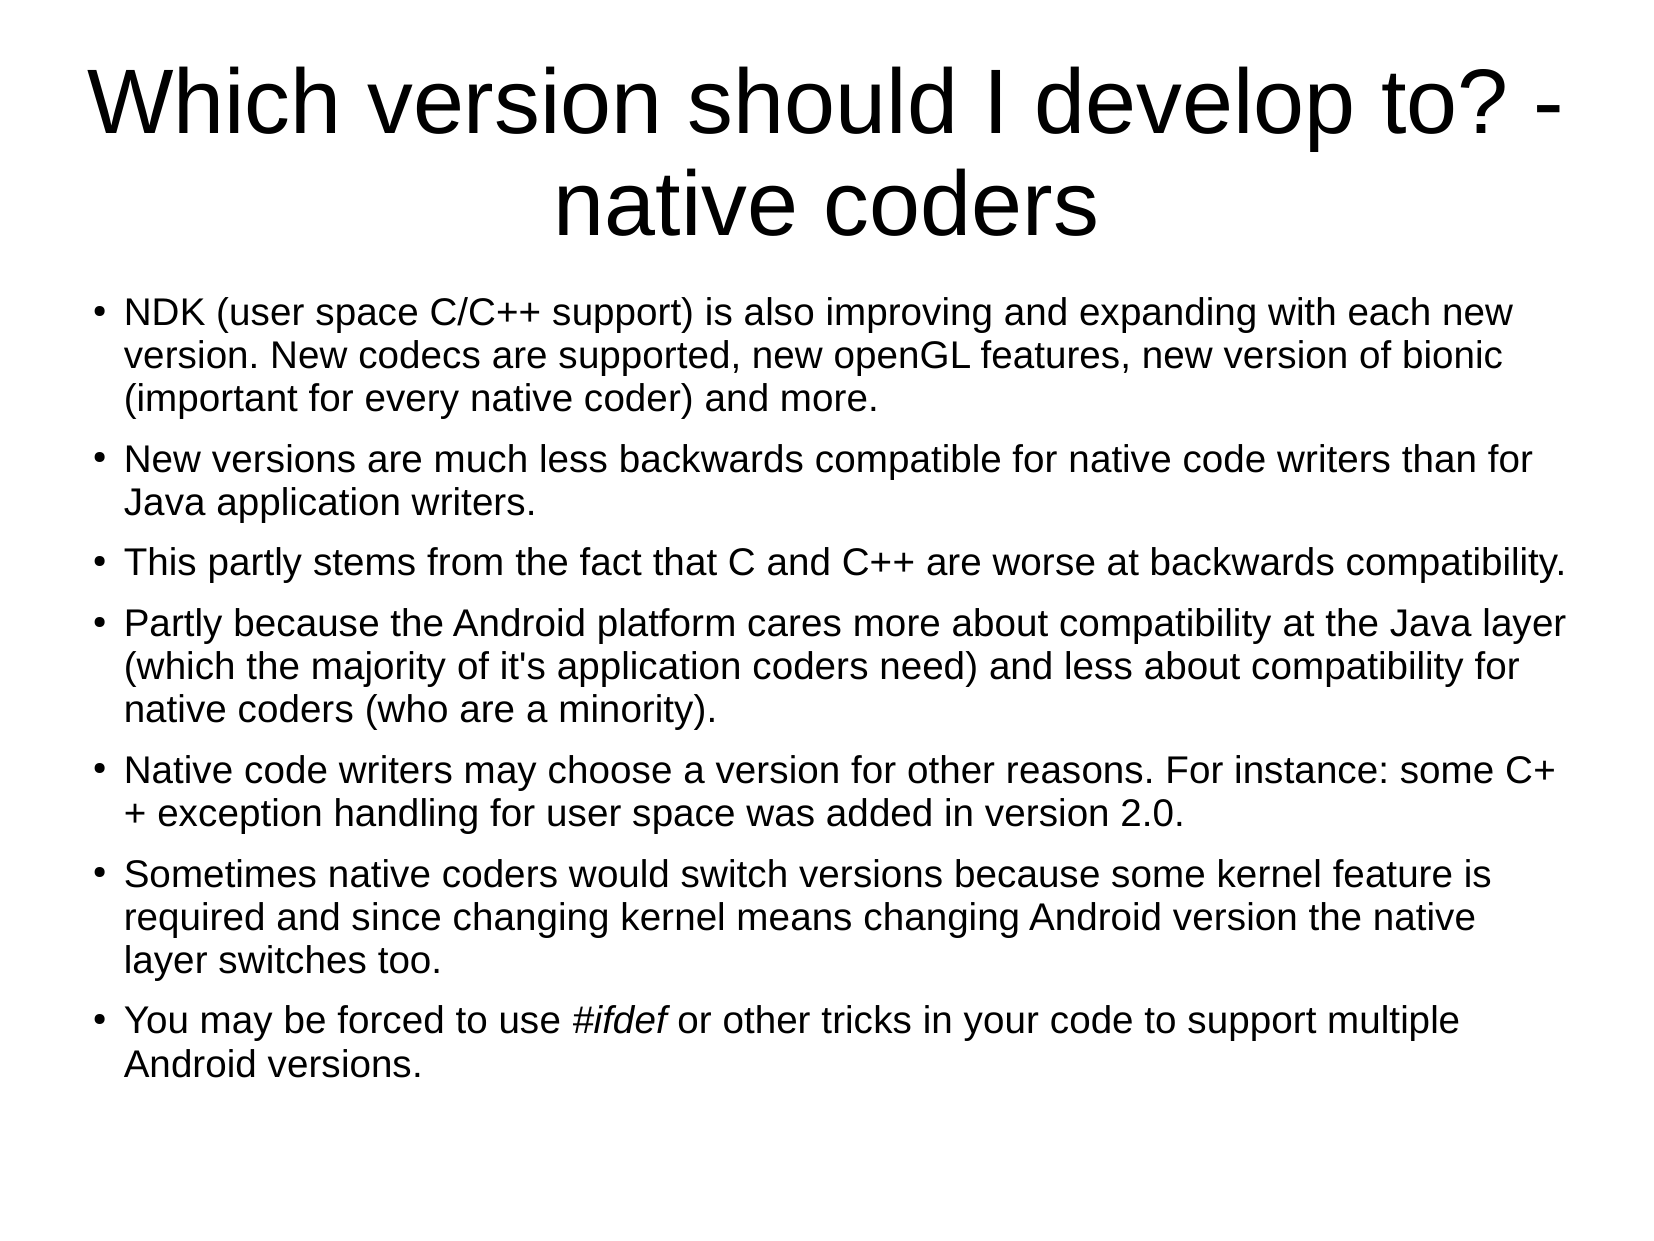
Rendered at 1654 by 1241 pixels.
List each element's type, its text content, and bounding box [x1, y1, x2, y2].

title Which version should I develop to? - native coders [82, 49, 1571, 257]
list NDK (user space C/C++ support) is also improving and expanding with each new version. New codecs are supported, new openGL features, new version of bionic (important for every native coder) and more. New versions are much less backwards compatible for native code writers than for Java application writers. This partly stems from the fact that C and C++ are worse at backwards compatibility. Partly because the Android platform cares more about compatibility at the Java layer (which the majority of it's application coders need) and less about compatibility for native coders (who are a minority). Native code writers may choose a version for other reasons. For instance: some C++ exception handling for user space was added in version 2.0. Sometimes native coders would switch versions because some kernel feature is required and since changing kernel means changing Android version the native layer switches too. You may be forced to use #ifdef or other tricks in your code to support multiple Android versions. [82, 290, 1571, 1109]
